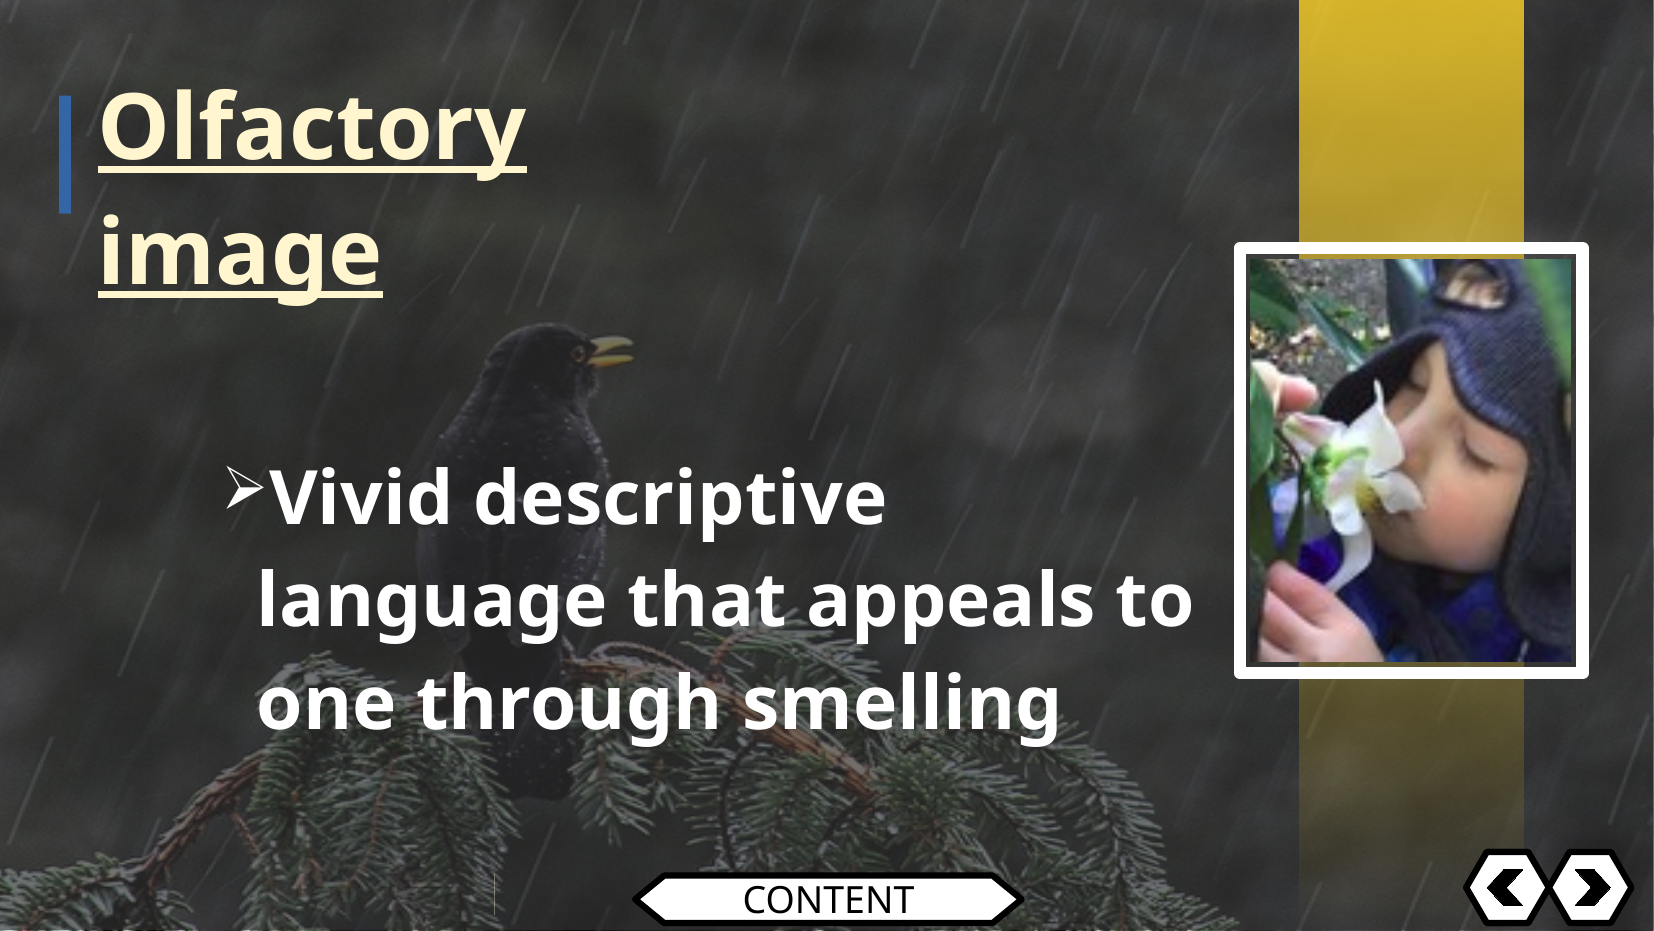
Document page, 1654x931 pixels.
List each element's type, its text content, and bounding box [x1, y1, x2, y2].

text_box POETIC DEVICES [60, 846, 510, 920]
text_box Olfactory image [82, 54, 697, 365]
text_box [0, 0, 1654, 931]
text_box CONTENT [635, 875, 1022, 924]
picture [1250, 259, 1571, 662]
text_box Vivid descriptive language that appeals to one through smelling [206, 437, 1235, 728]
